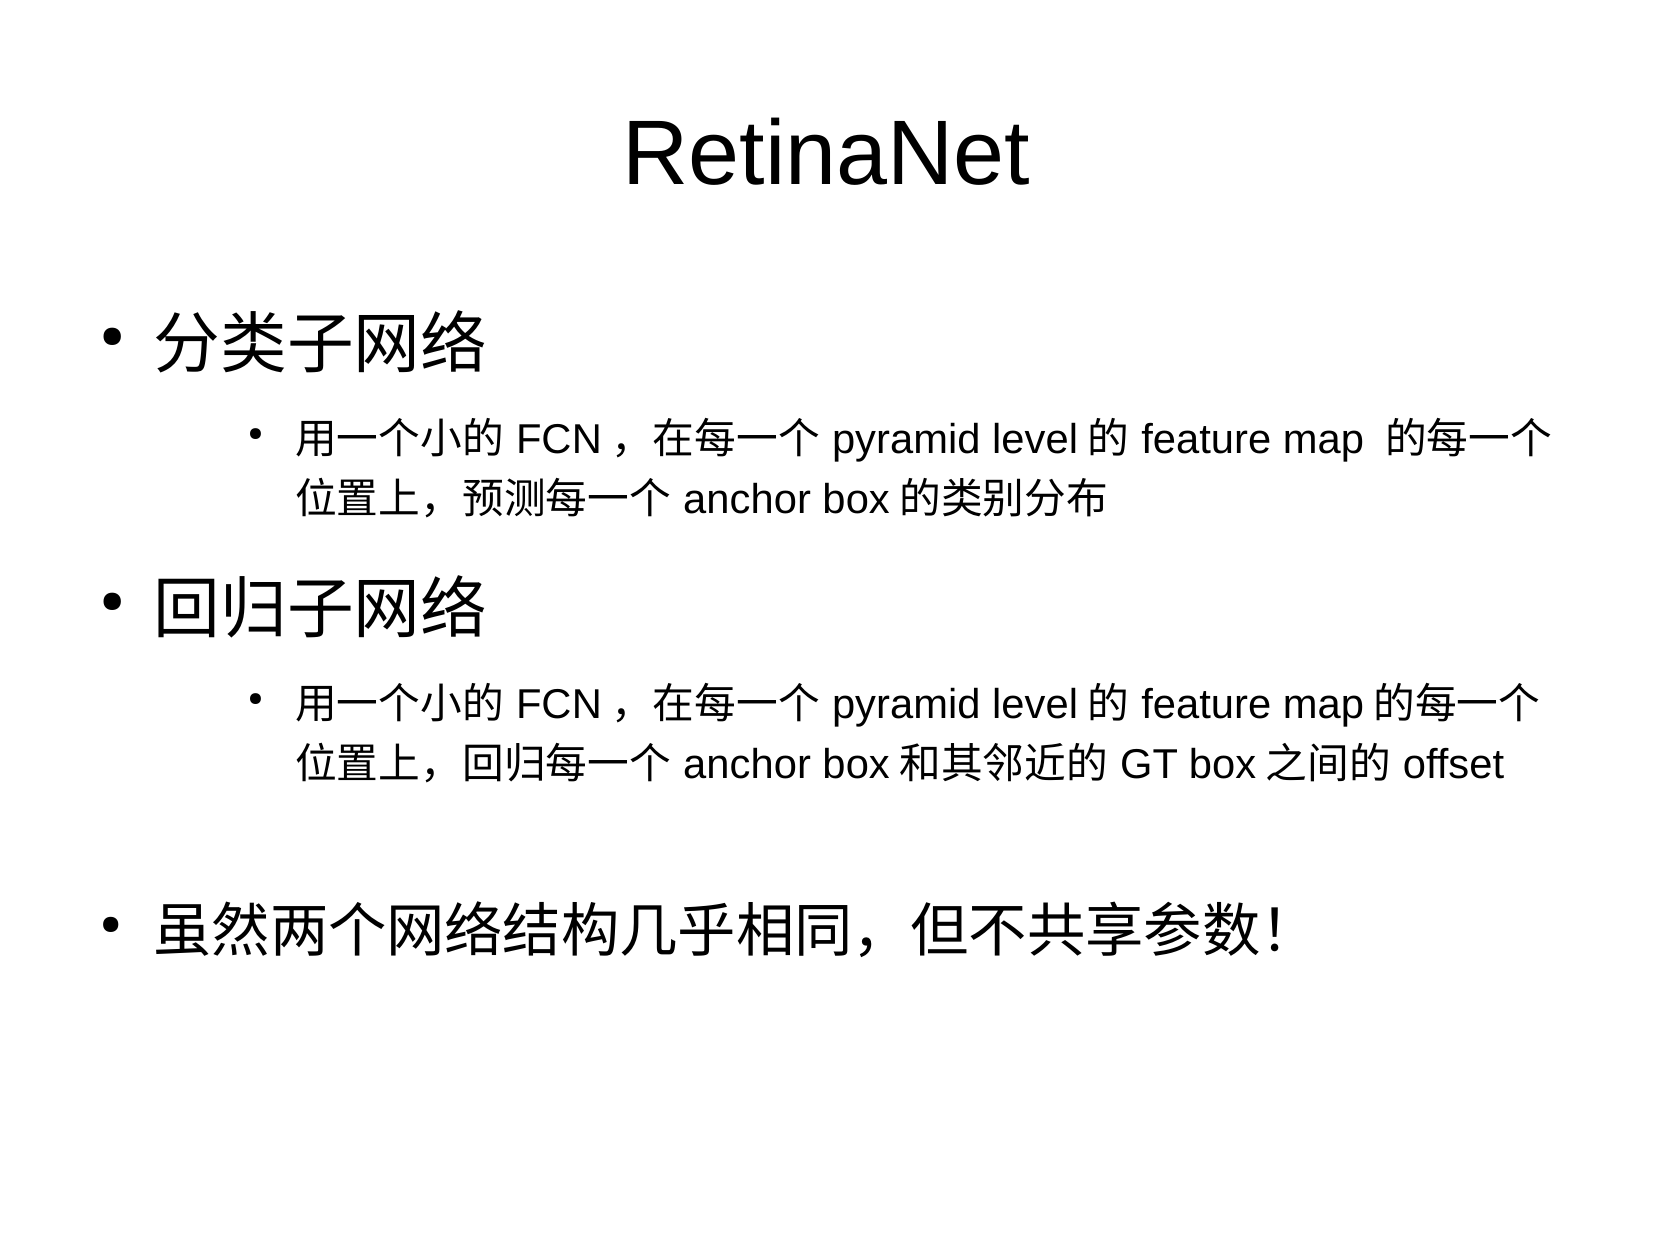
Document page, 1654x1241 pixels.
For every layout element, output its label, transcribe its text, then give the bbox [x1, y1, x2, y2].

title RetinaNet [82, 49, 1571, 257]
list 分类子网络 用一个小的FCN，在每一个pyramid level的feature map 的每一个位置上，预测每一个anchor box的类别分布 回归子网络 用一个小的FCN，在每一个pyramid level的feature map的每一个位置上，回归每一个anchor box和其邻近的GT box之间的offset 虽然两个网络结构几乎相同，但不共享参数！ [82, 290, 1571, 1146]
